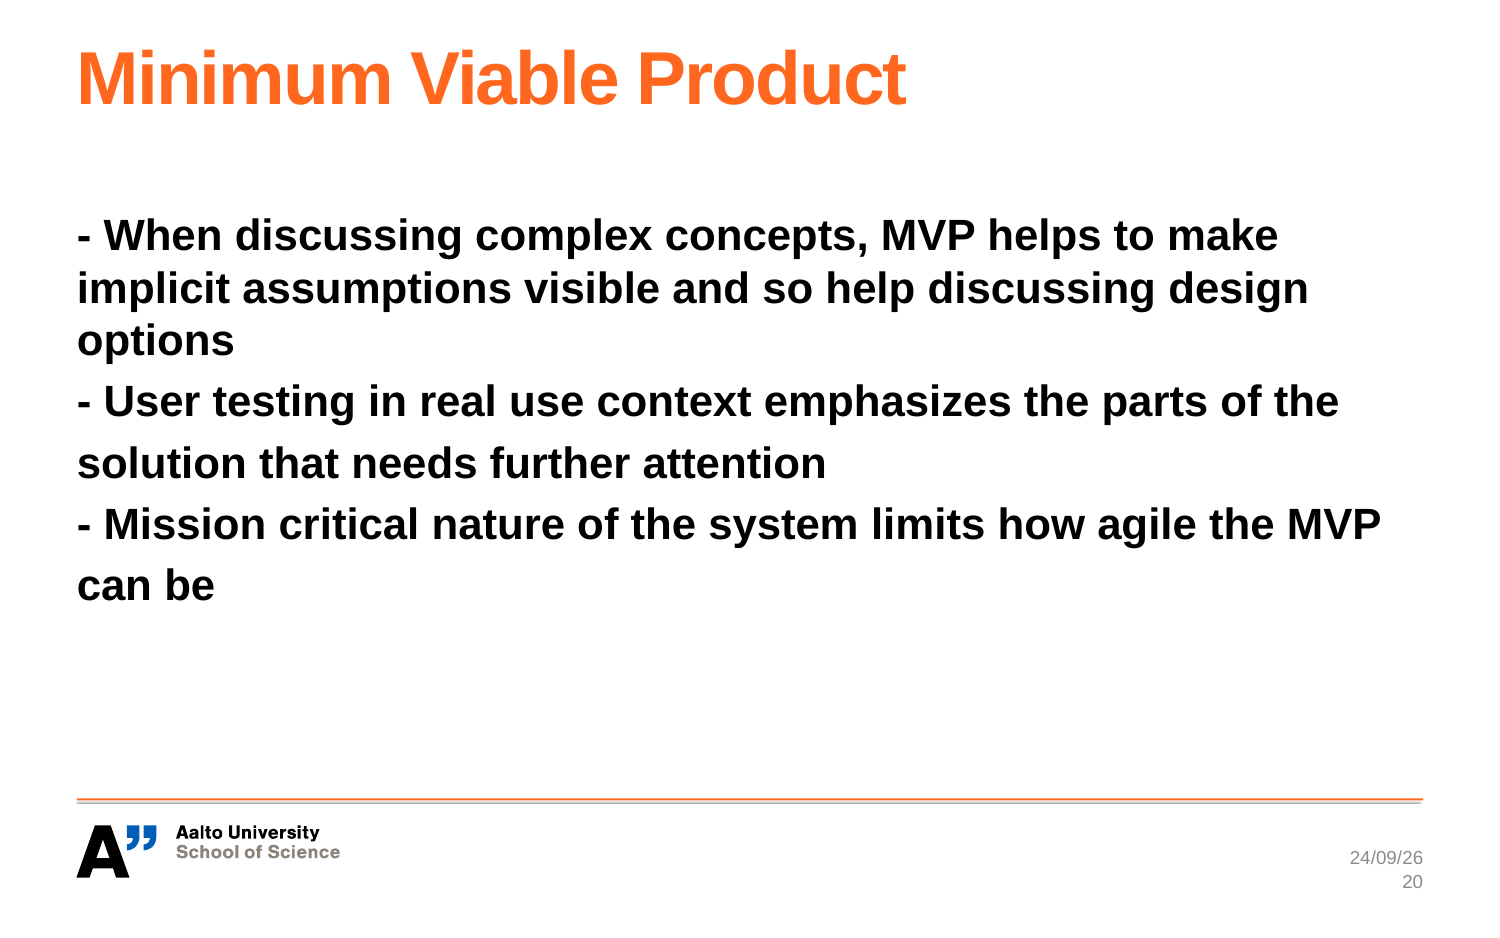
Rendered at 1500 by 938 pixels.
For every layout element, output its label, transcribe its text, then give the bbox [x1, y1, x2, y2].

slide_number <number> [829, 870, 1424, 893]
title Minimum Viable Product [76, 43, 1424, 206]
slide_number 21/05/19 [829, 844, 1424, 870]
list - When discussing complex concepts, MVP helps to make implicit assumptions visible and so help discussing design options - User testing in real use context emphasizes the parts of the solution that needs further attention - Mission critical nature of the system limits how agile the MVP can be [76, 206, 1424, 755]
